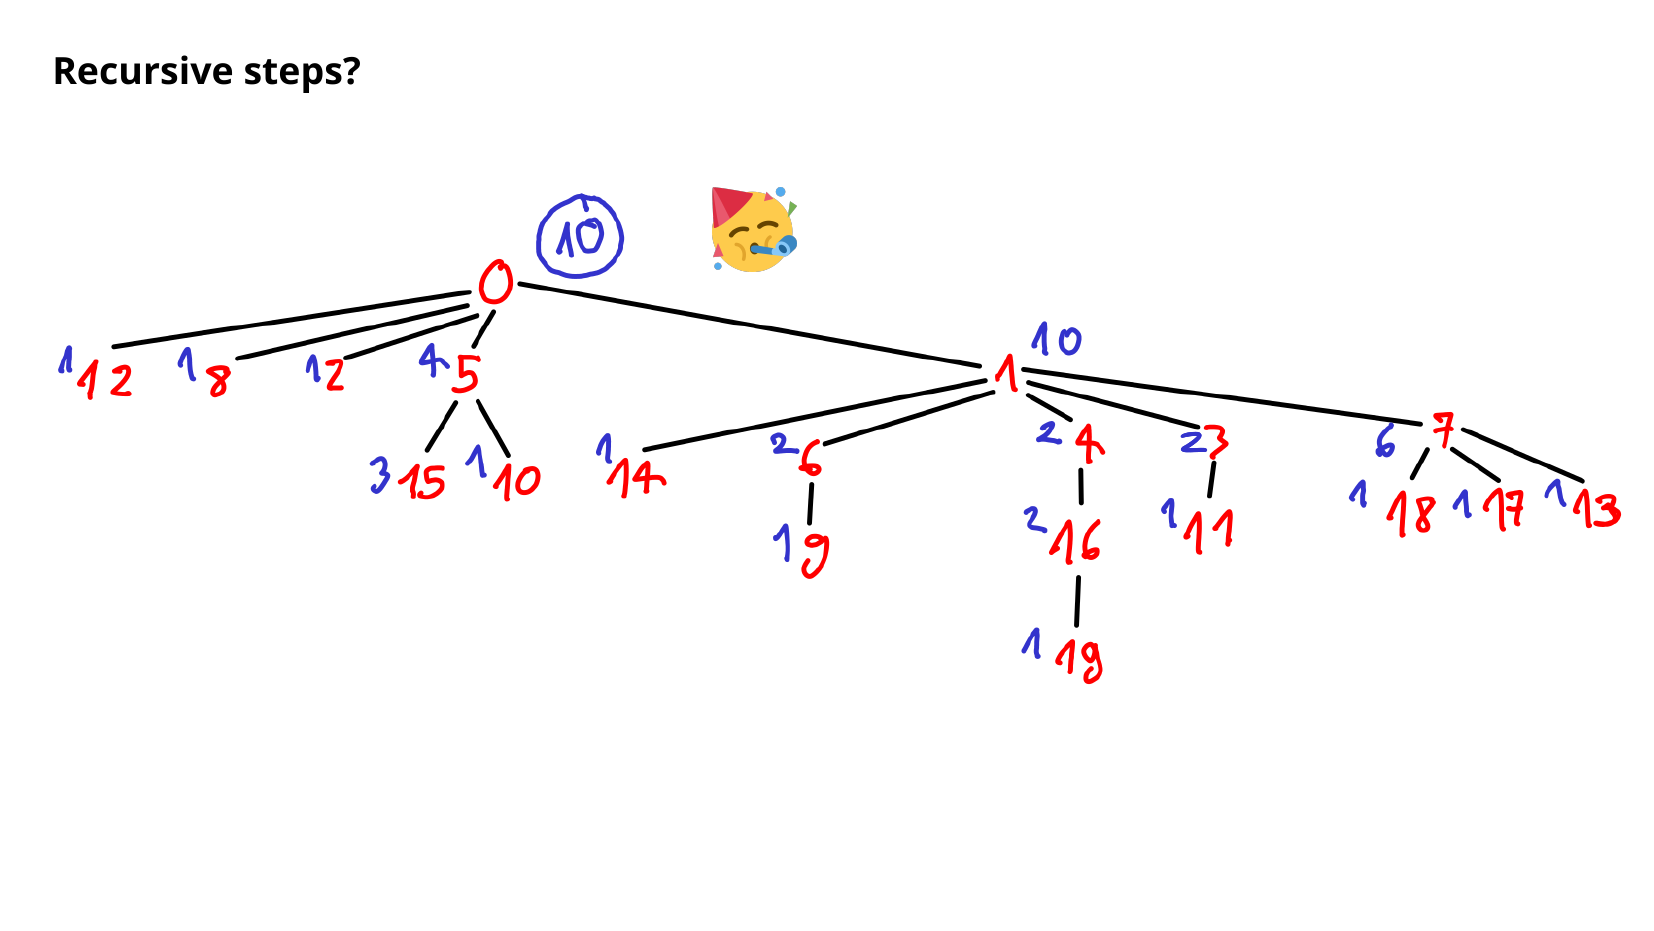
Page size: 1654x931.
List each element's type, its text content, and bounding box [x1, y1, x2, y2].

text_box Recursive steps? [37, 37, 563, 103]
picture [0, 187, 1651, 706]
